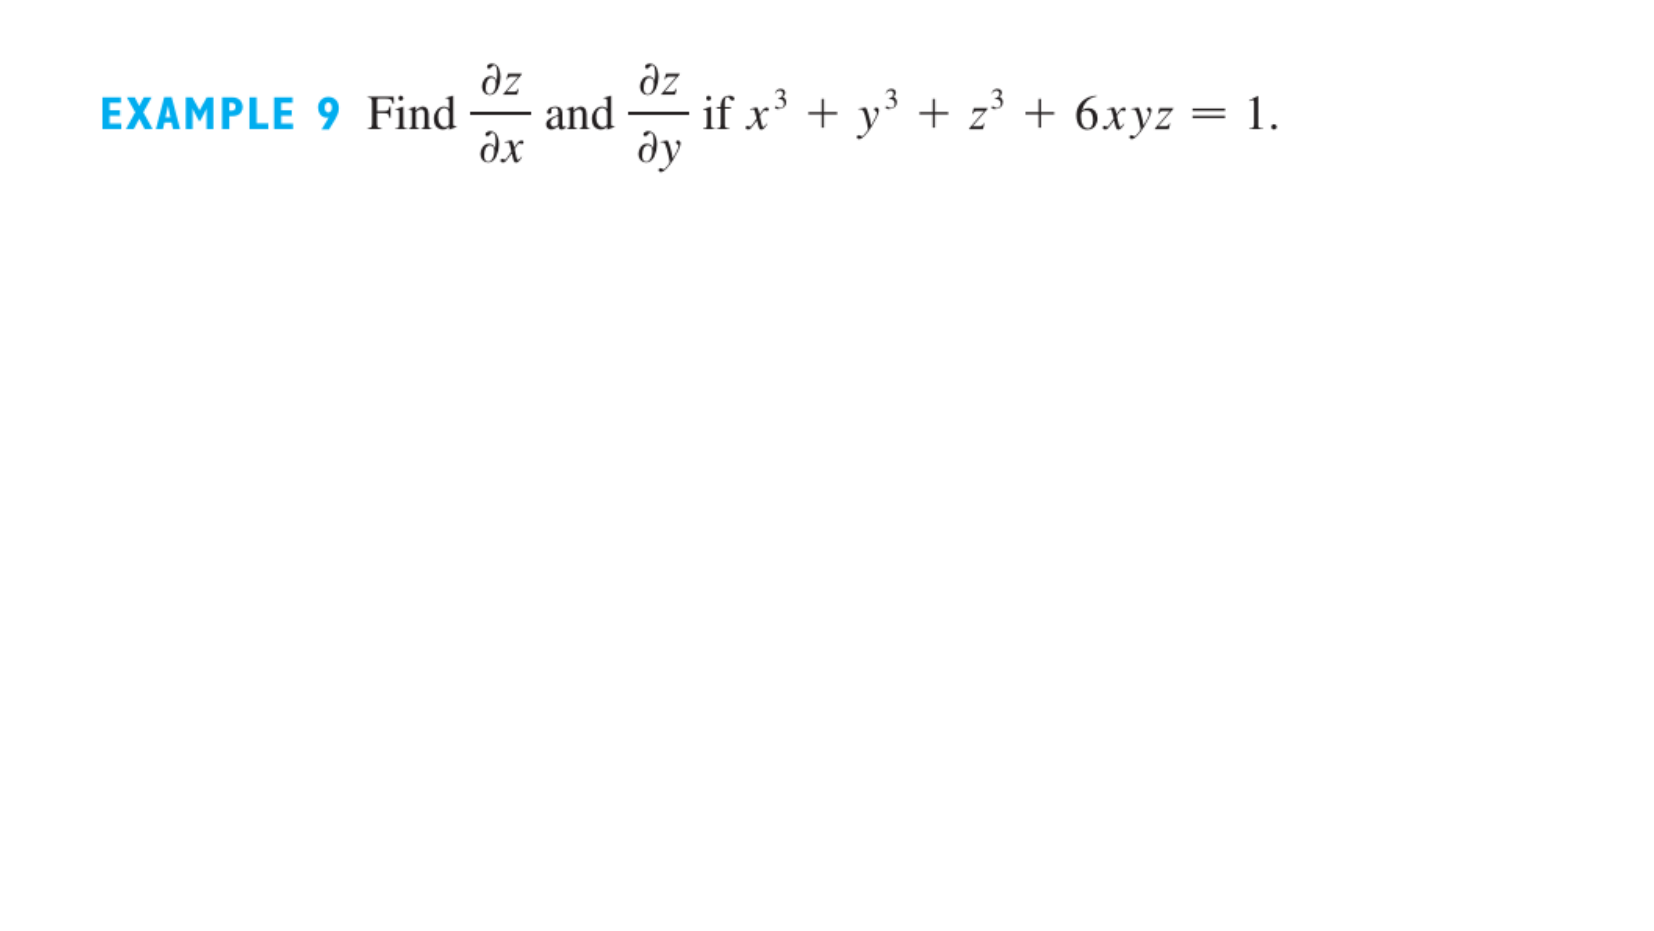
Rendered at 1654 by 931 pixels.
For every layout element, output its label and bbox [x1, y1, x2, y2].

picture [84, 54, 1312, 189]
